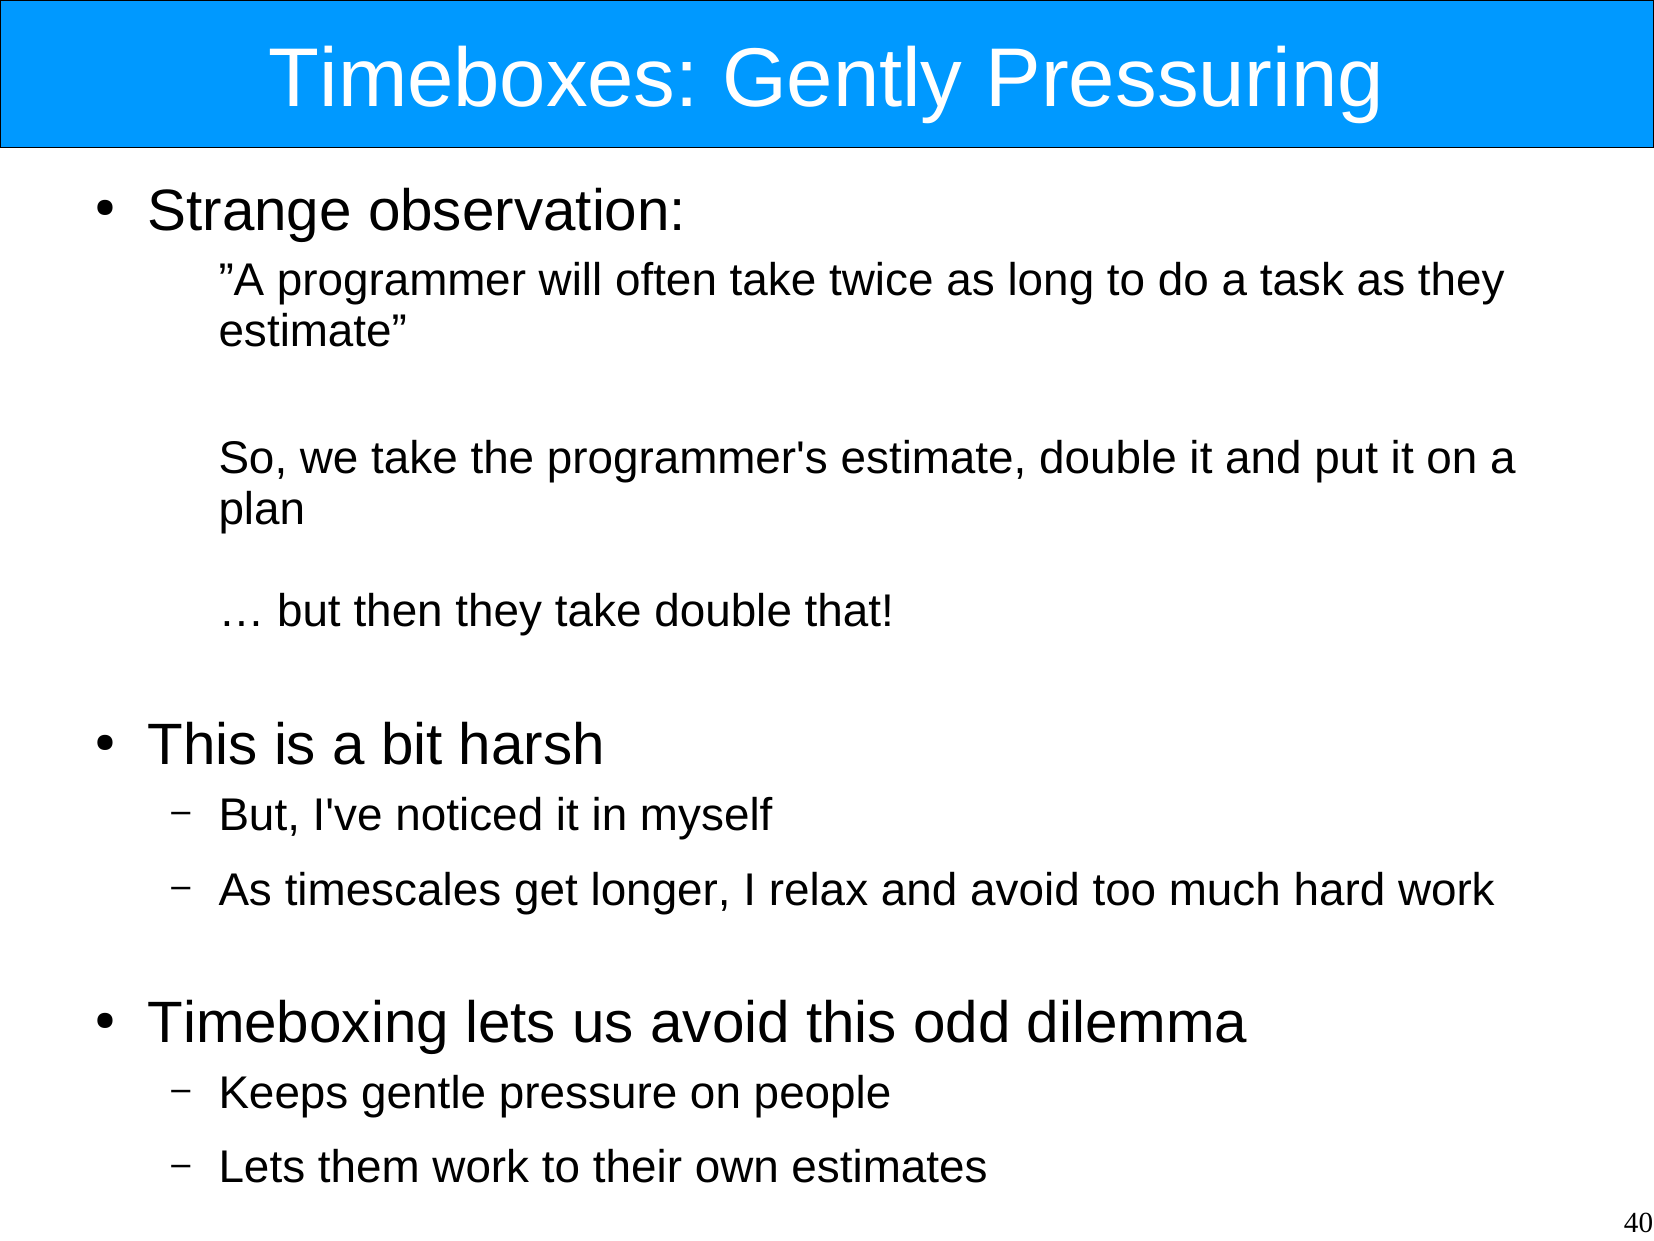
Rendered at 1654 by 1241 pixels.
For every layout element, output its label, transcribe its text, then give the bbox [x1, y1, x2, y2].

list Strange observation: ”A programmer will often take twice as long to do a task as they estimate” So, we take the programmer's estimate, double it and put it on a plan … but then they take double that! This is a bit harsh But, I've noticed it in myself As timescales get longer, I relax and avoid too much hard work Timeboxing lets us avoid this odd dilemma Keeps gentle pressure on people Lets them work to their own estimates [76, 177, 1565, 1196]
title Timeboxes: Gently Pressuring [82, 21, 1571, 135]
